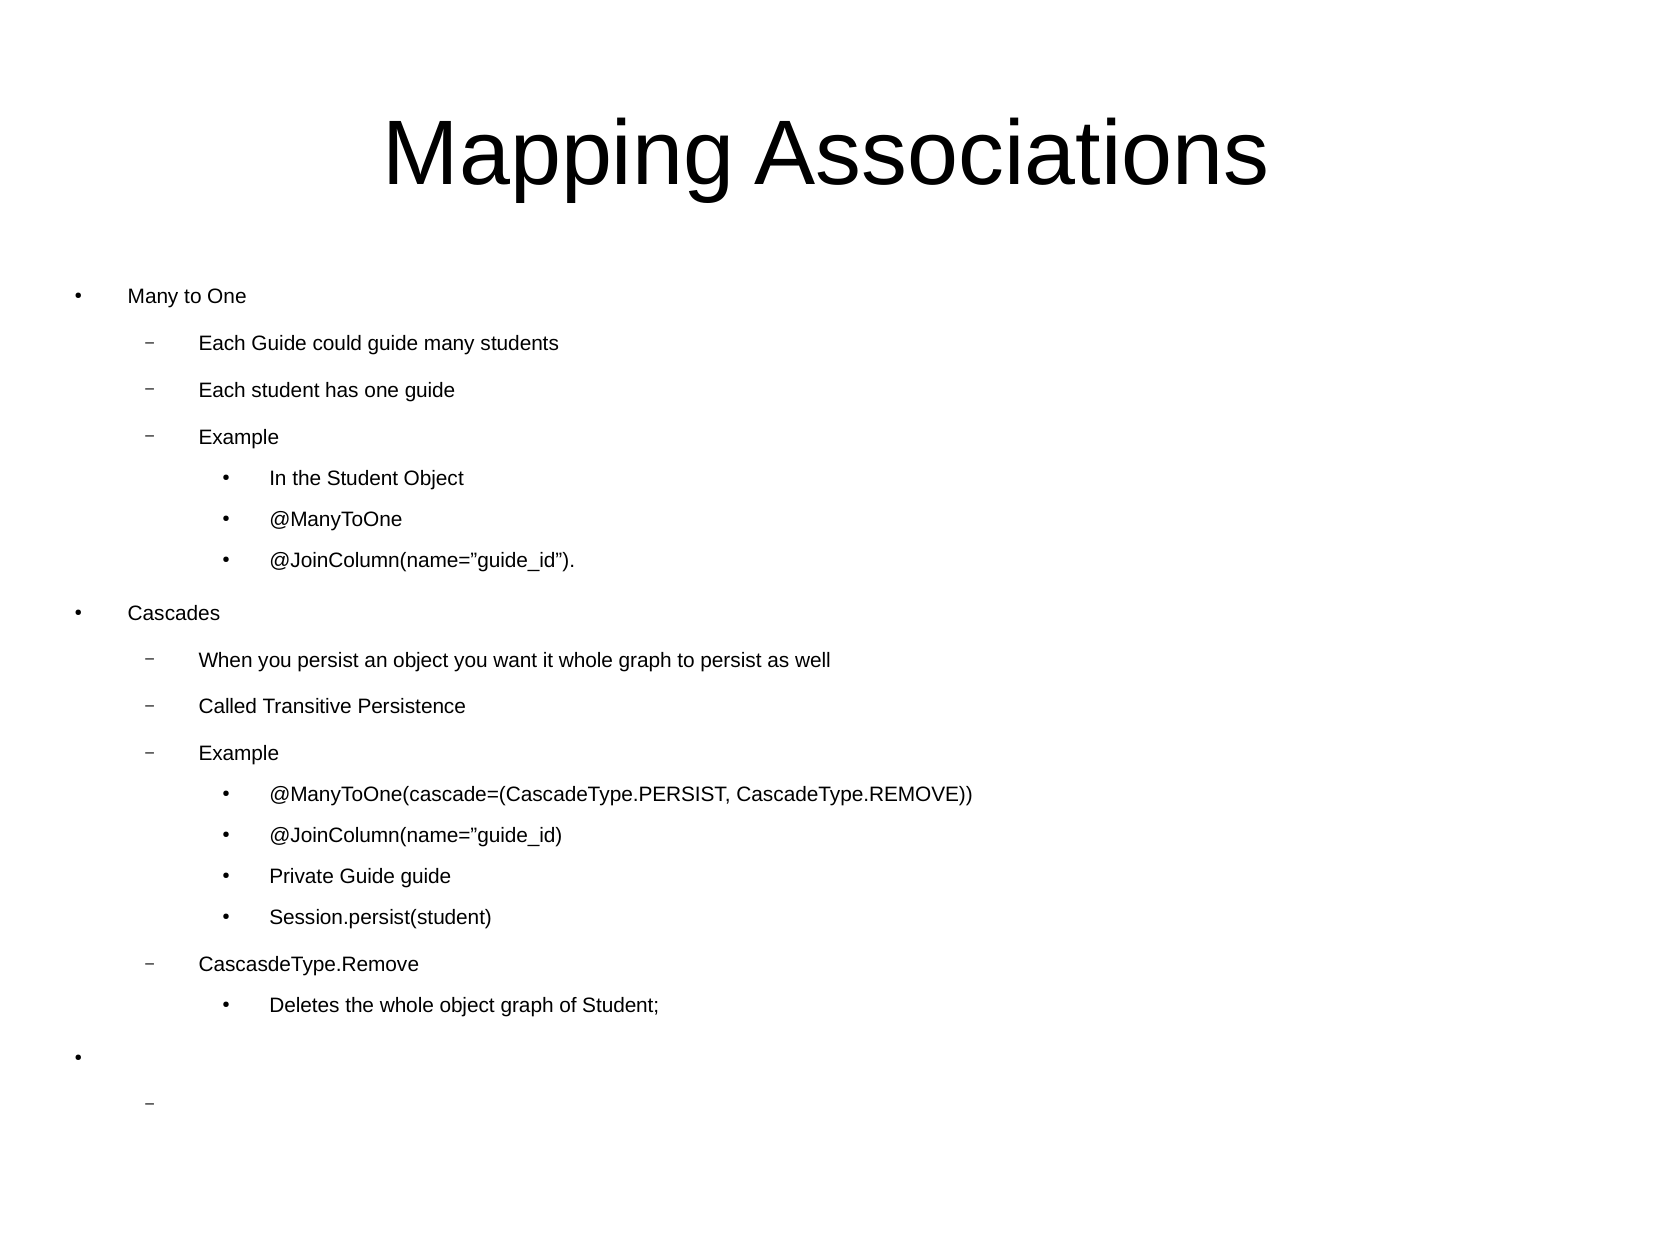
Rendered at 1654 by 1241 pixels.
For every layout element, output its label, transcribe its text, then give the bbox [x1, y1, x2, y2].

title Mapping Associations [82, 49, 1571, 257]
list Many to One Each Guide could guide many students Each student has one guide Example In the Student Object @ManyToOne @JoinColumn(name=”guide_id”). Cascades When you persist an object you want it whole graph to persist as well Called Transitive Persistence Example @ManyToOne(cascade=(CascadeType.PERSIST, CascadeType.REMOVE)) @JoinColumn(name=”guide_id) Private Guide guide Session.persist(student) CascasdeType.Remove Deletes the whole object graph of Student; [56, 285, 1546, 1210]
